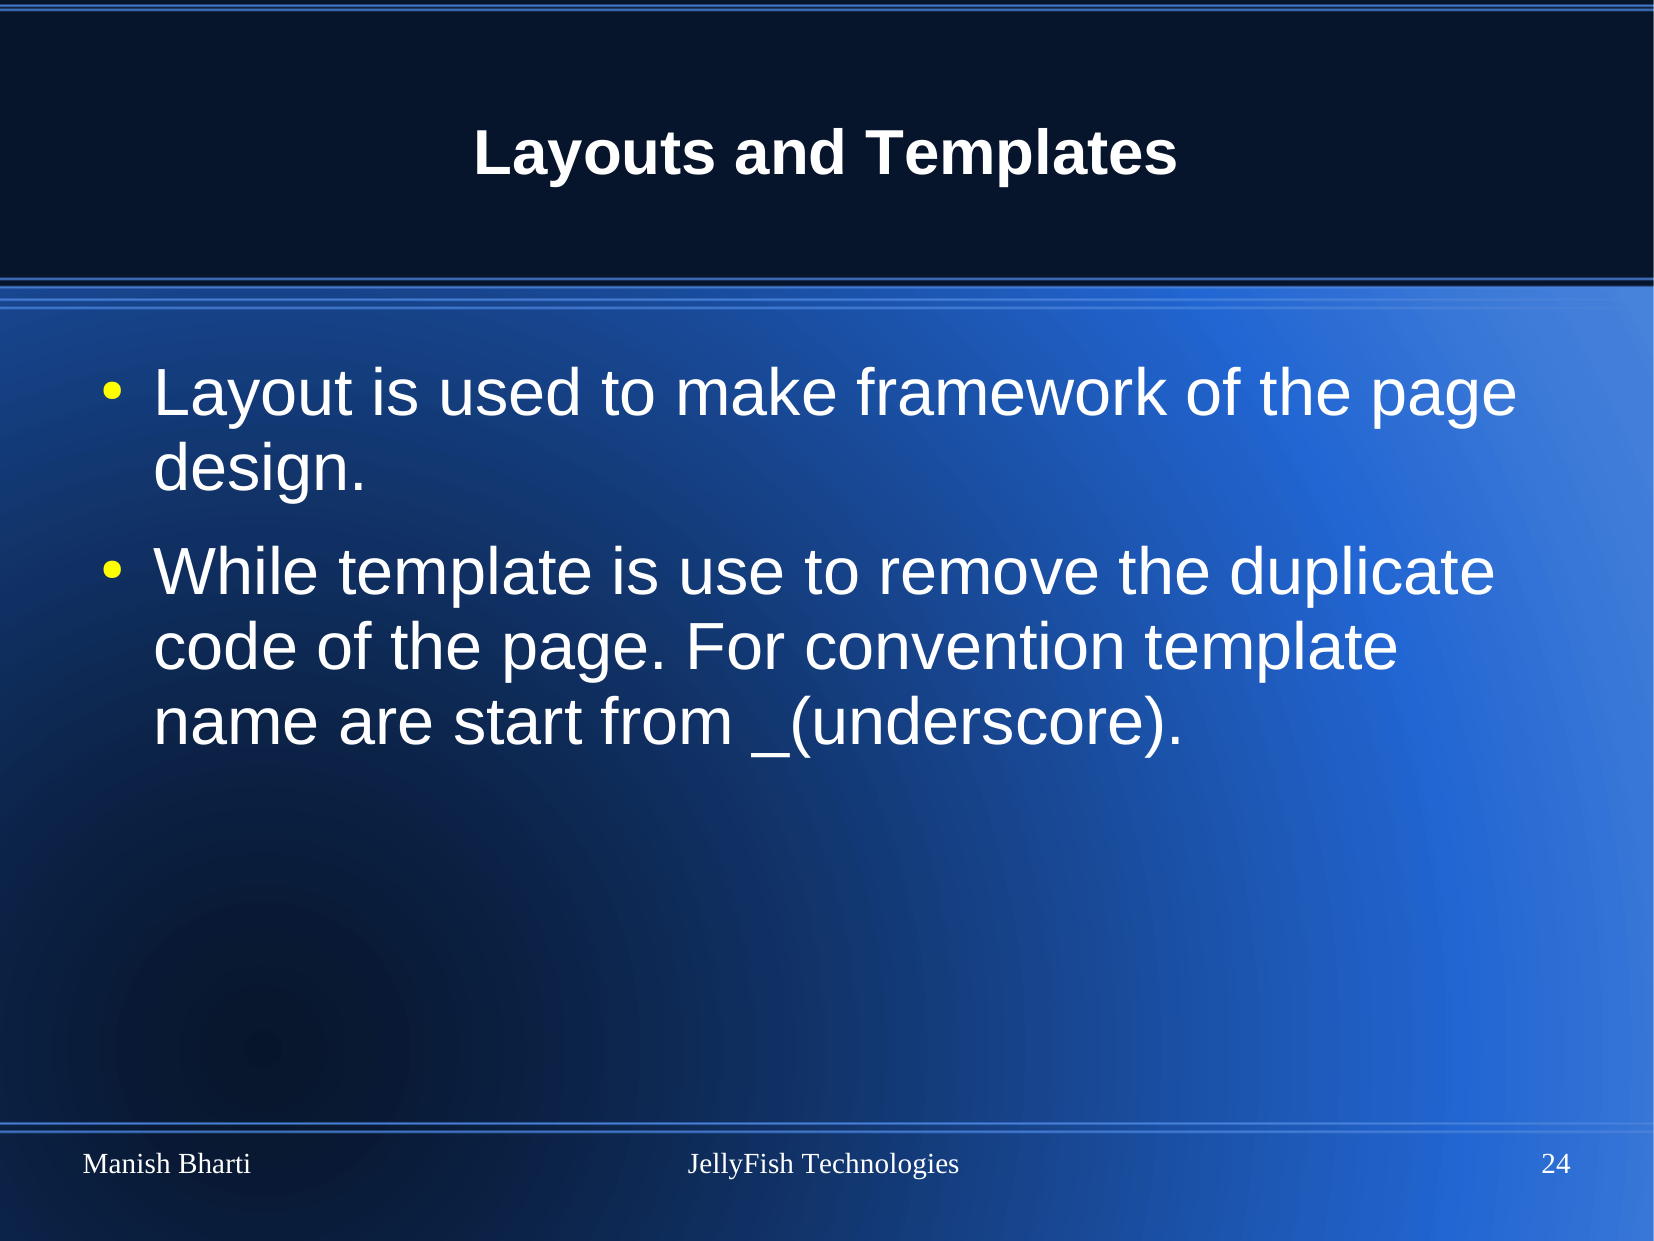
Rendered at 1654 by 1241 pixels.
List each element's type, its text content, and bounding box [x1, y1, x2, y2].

list Layout is used to make framework of the page design. While template is use to remove the duplicate code of the page. For convention template name are start from _(underscore). [82, 355, 1571, 1075]
title Layouts and Templates [82, 49, 1571, 257]
picture [0, 0, 1654, 1241]
